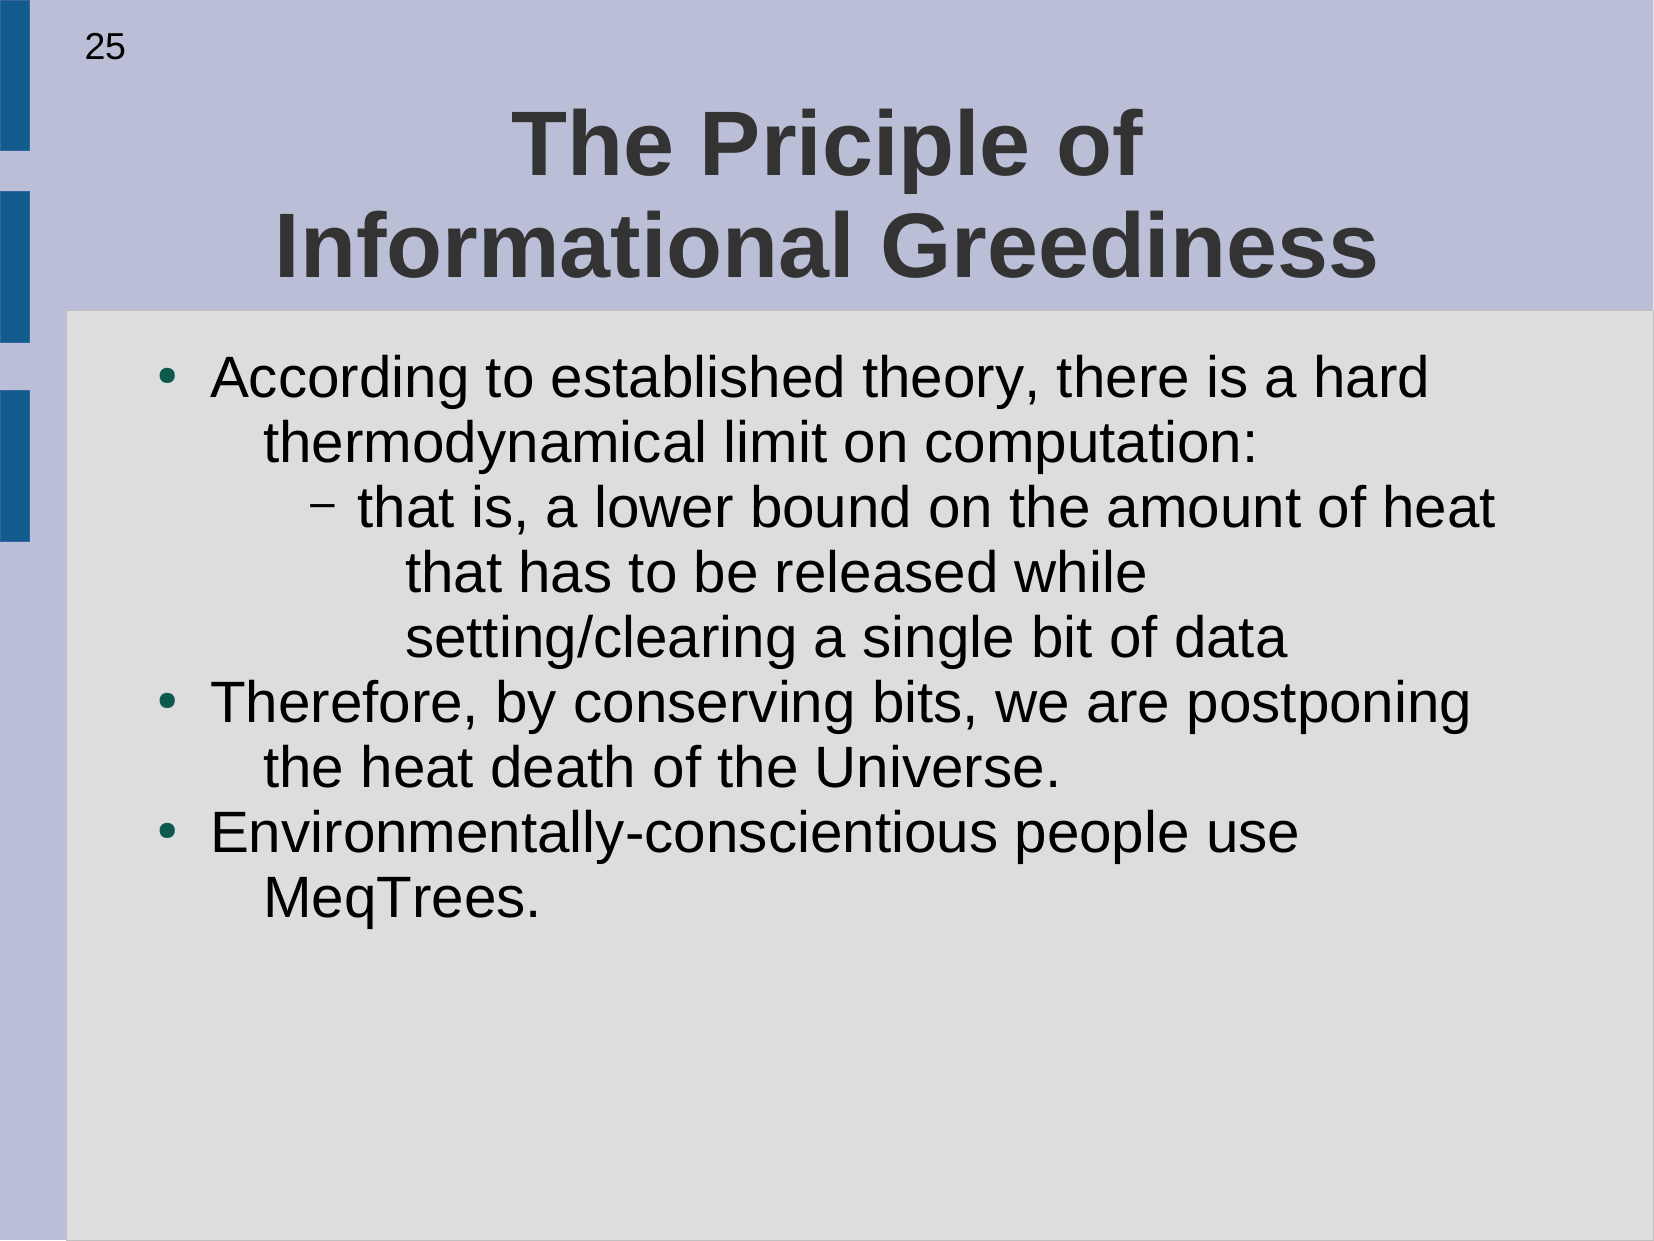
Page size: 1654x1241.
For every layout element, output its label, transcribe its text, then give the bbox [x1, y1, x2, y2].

title The Priciple of Informational Greediness [121, 91, 1534, 299]
text_box <number> [69, 18, 271, 92]
list According to established theory, there is a hard thermodynamical limit on computation: that is, a lower bound on the amount of heat that has to be released while setting/clearing a single bit of data Therefore, by conserving bits, we are postponing the heat death of the Universe. Environmentally-conscientious people use MeqTrees. [121, 344, 1534, 1127]
